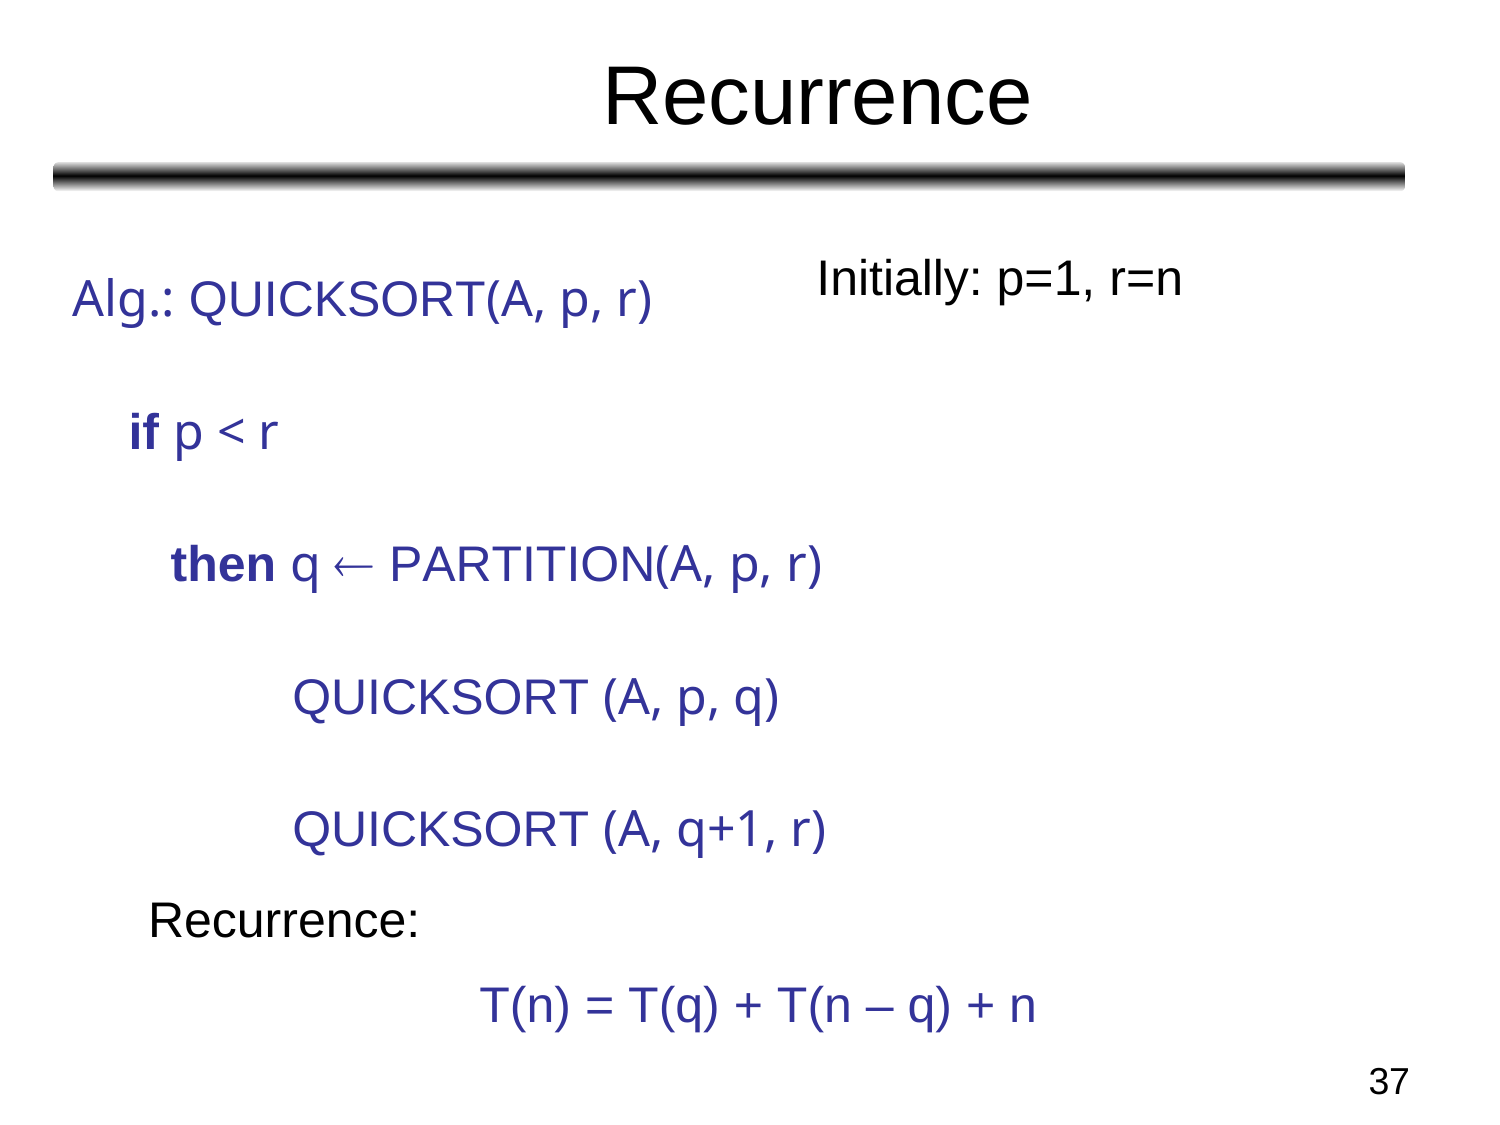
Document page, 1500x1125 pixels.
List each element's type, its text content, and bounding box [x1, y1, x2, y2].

text_box Recurrence: [133, 879, 436, 956]
text_box T(n) = T(q) + T(n – q) + n [464, 964, 1117, 1041]
text_box Initially: p=1, r=n [801, 237, 1199, 313]
title Recurrence [55, 16, 1406, 166]
list Alg.: QUICKSORT(A, p, r) if p < r then q  PARTITION(A, p, r) QUICKSORT (A, p, q) QUICKSORT (A, q+1, r) [57, 199, 1408, 1032]
